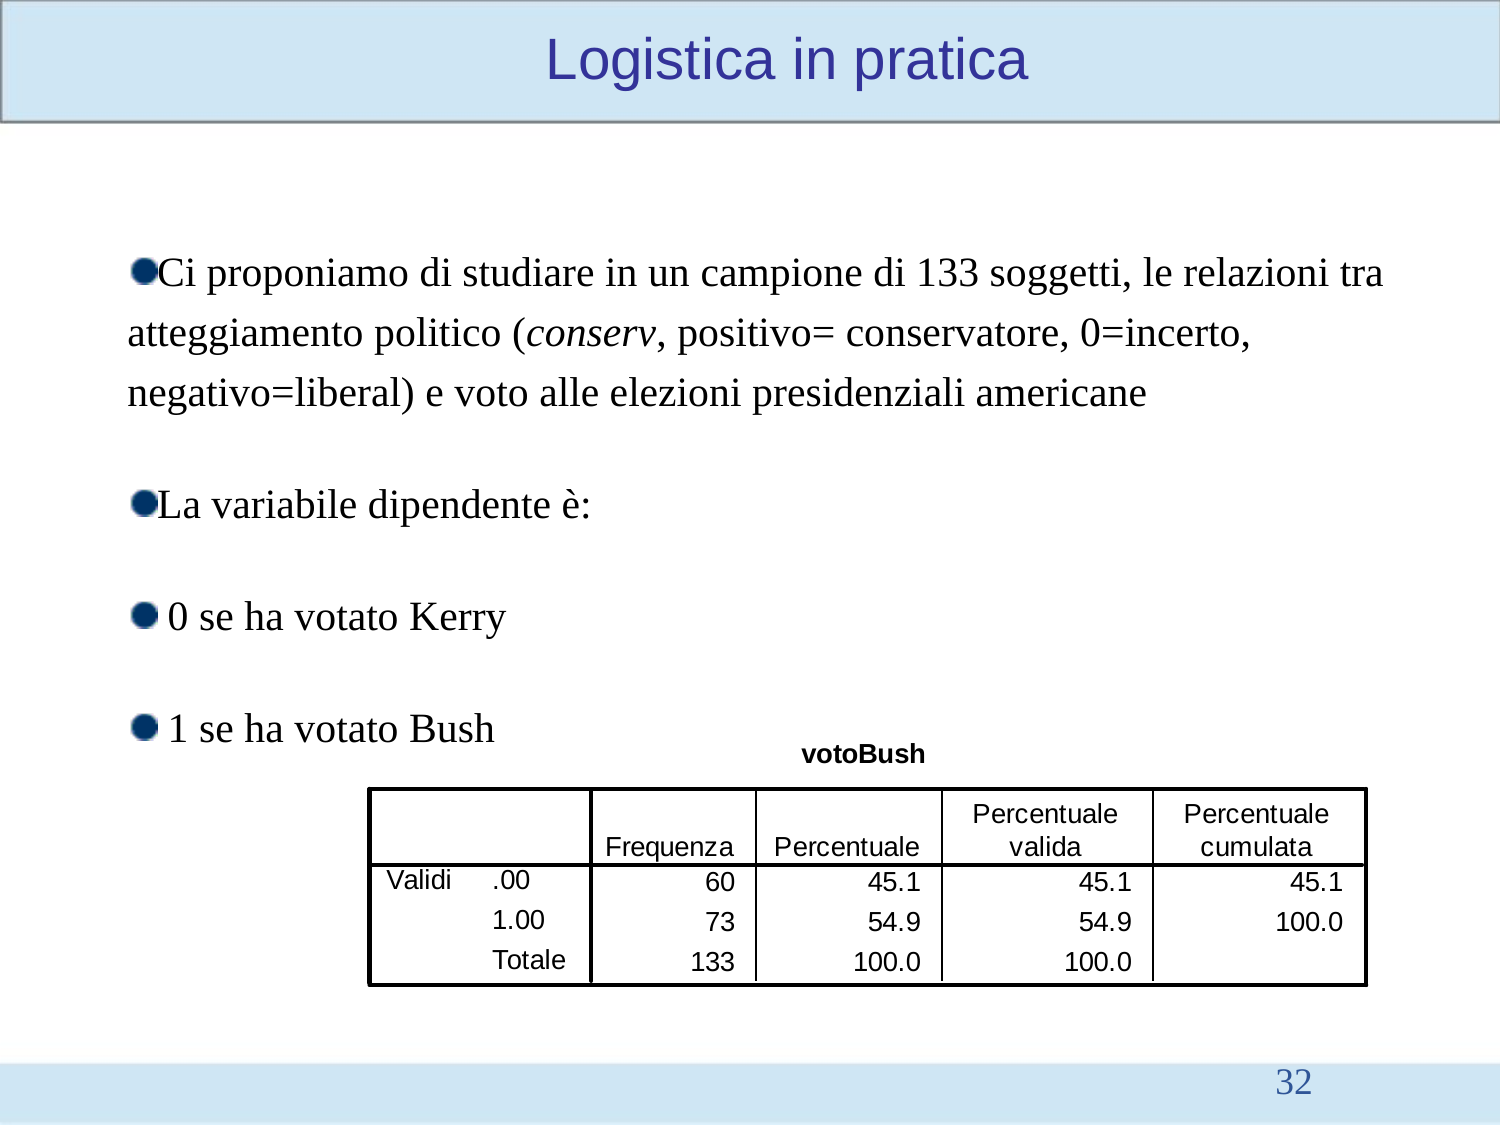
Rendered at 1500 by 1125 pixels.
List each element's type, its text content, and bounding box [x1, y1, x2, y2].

title Logistica in pratica [113, 0, 1463, 158]
text_box Ci proponiamo di studiare in un campione di 133 soggetti, le relazioni tra atteggiamento politico (conserv, positivo= conservatore, 0=incerto, negativo=liberal) e voto alle elezioni presidenziali americane La variabile dipendente è: 0 se ha votato Kerry 1 se ha votato Bush [112, 227, 1412, 871]
picture [0, 0, 1500, 1125]
